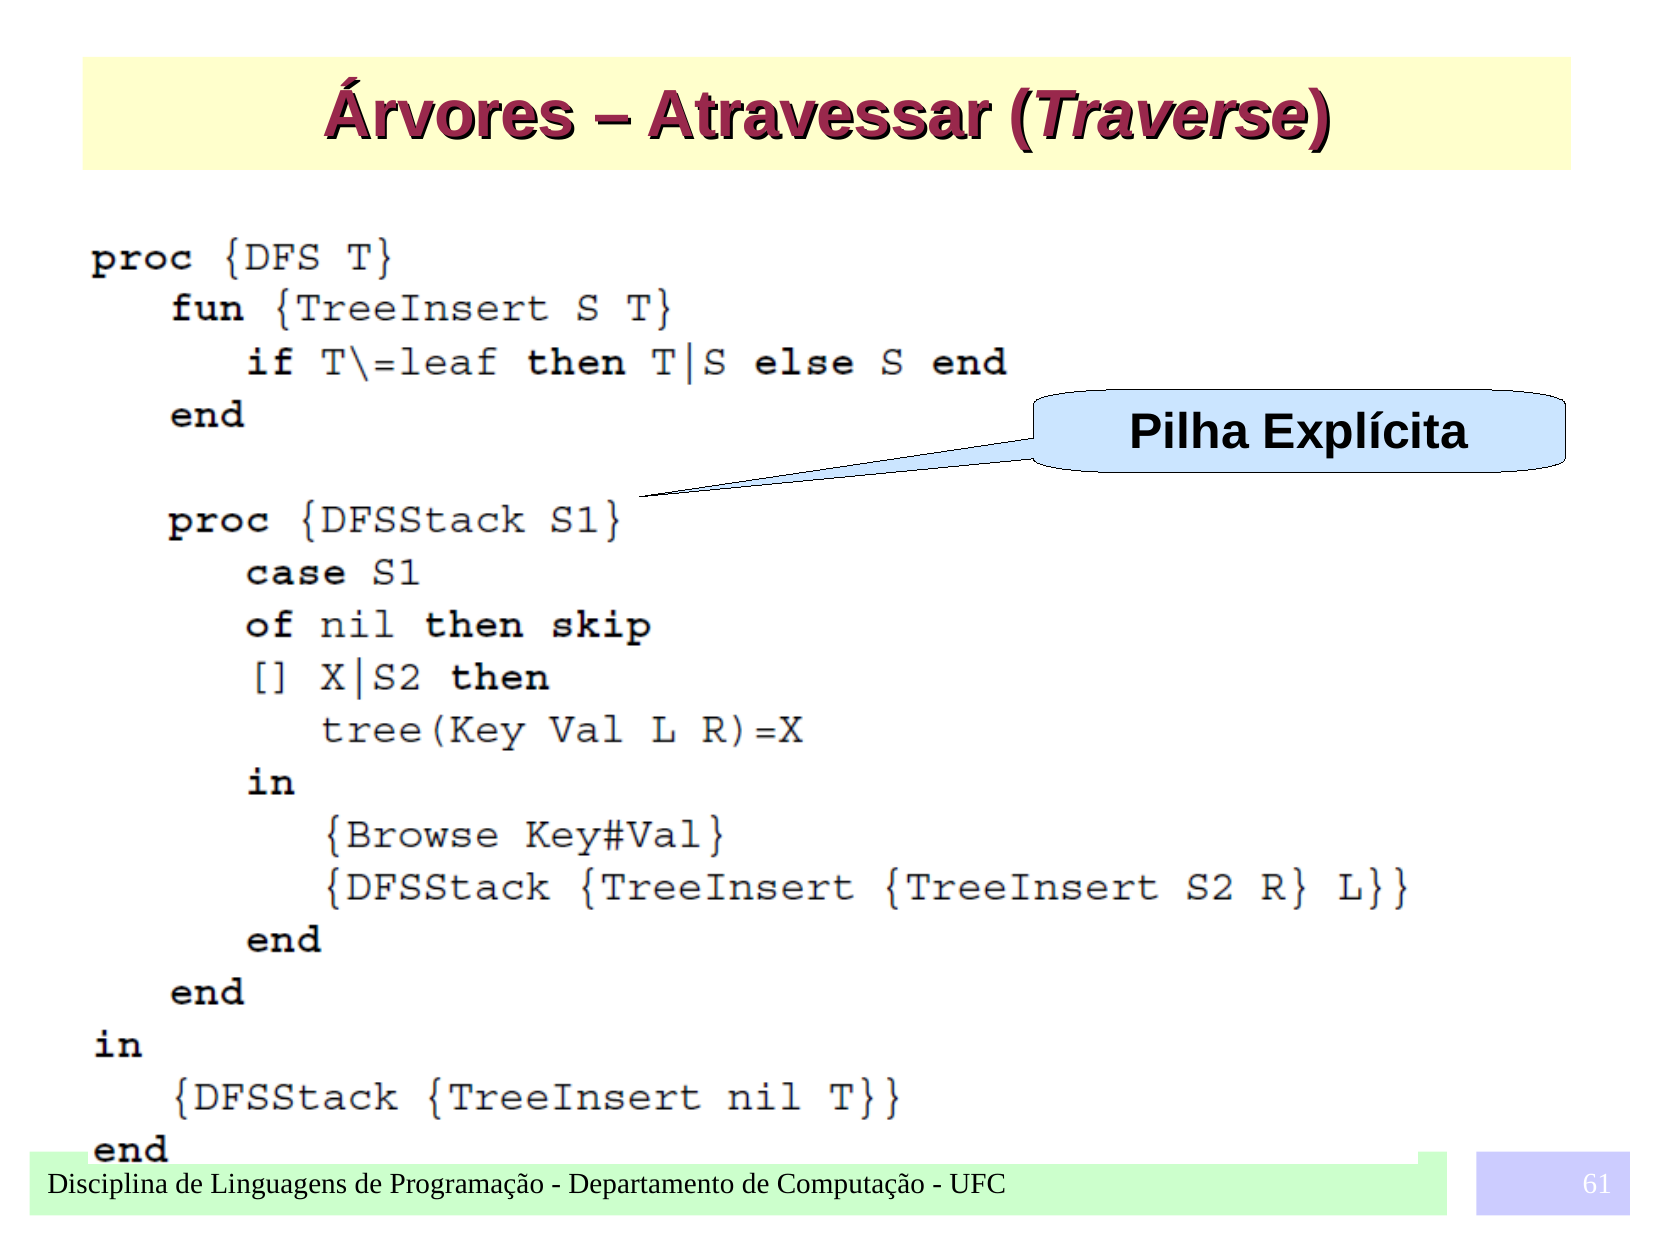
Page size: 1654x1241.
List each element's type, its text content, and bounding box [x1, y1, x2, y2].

title Árvores – Atravessar (Traverse) [82, 56, 1571, 170]
picture [88, 236, 1418, 1164]
text_box Pilha Explícita [639, 389, 1566, 497]
